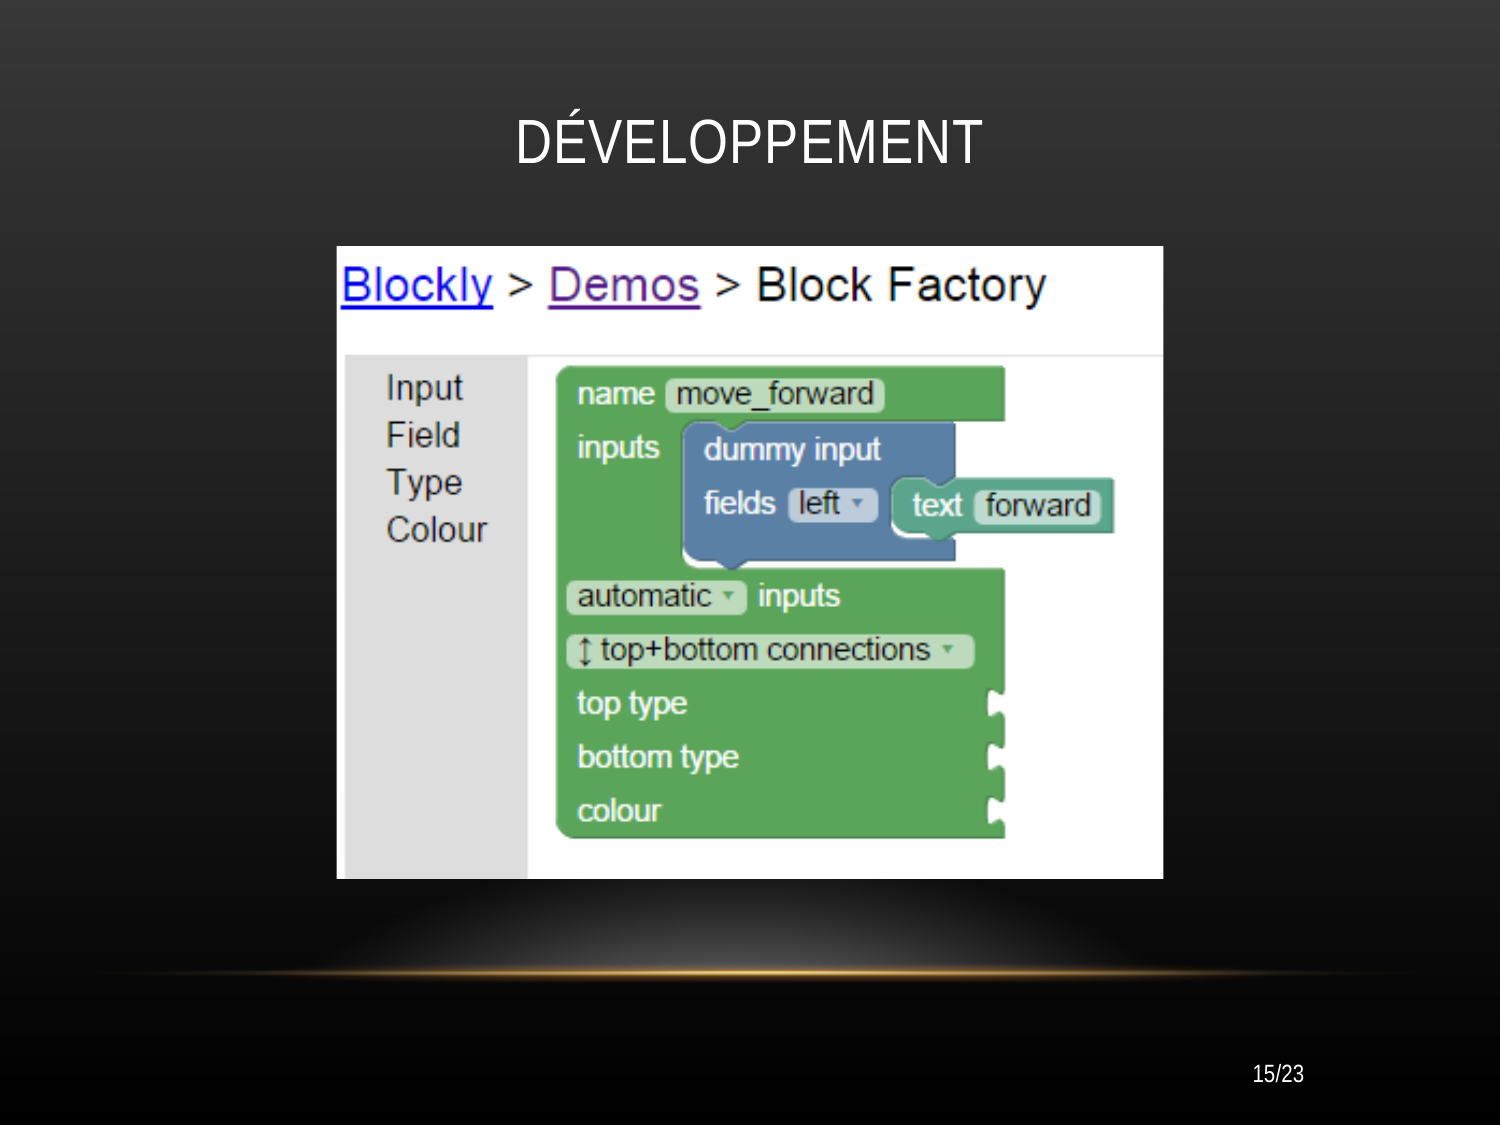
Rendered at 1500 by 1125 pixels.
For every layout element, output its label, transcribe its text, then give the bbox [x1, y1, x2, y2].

title développement [99, 45, 1400, 233]
text_box 14/23 [1237, 1042, 1401, 1103]
picture [336, 246, 1164, 879]
